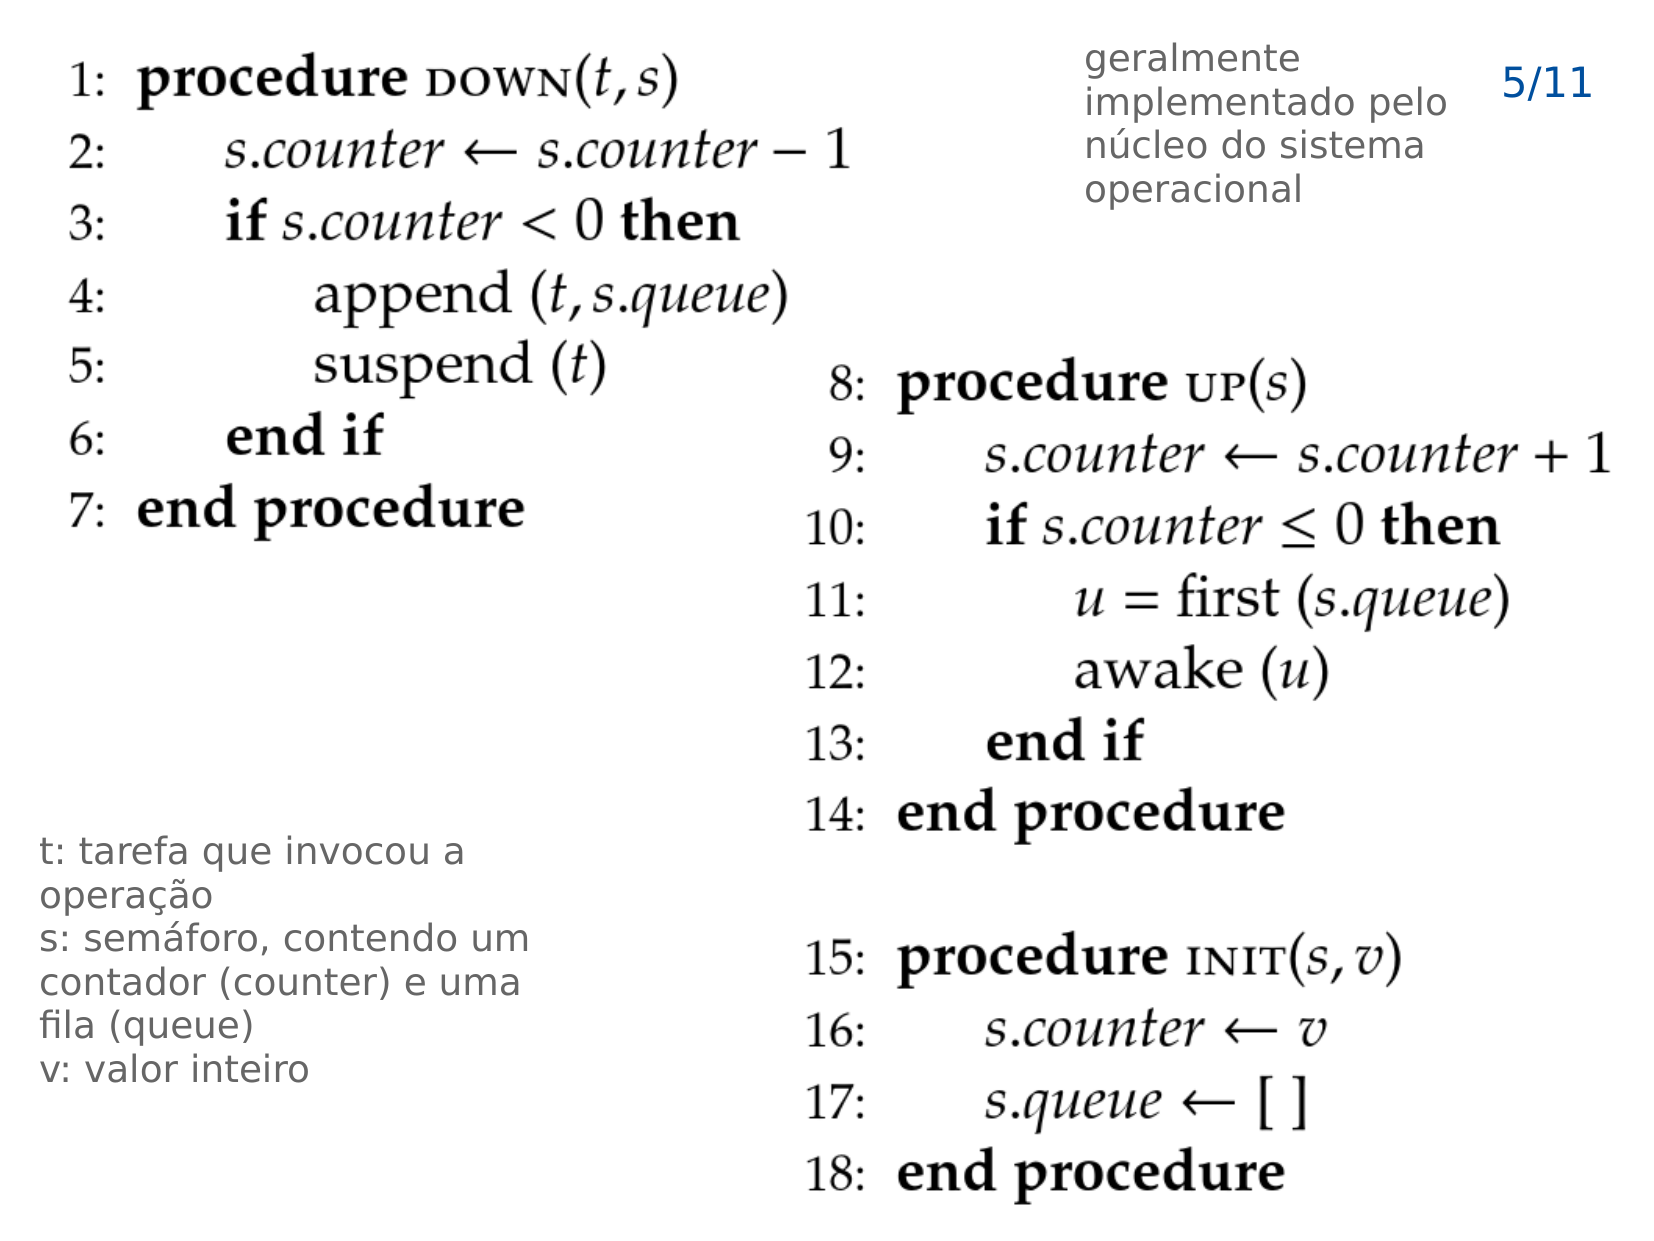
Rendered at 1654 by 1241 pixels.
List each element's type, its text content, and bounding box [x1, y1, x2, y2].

text_box geralmente implementado pelo núcleo do sistema operacional [1069, 29, 1497, 237]
picture [59, 46, 1615, 1211]
text_box t: tarefa que invocou a operação s: semáforo, contendo um contador (counter) e uma fila (queue) v: valor inteiro [24, 822, 599, 1099]
